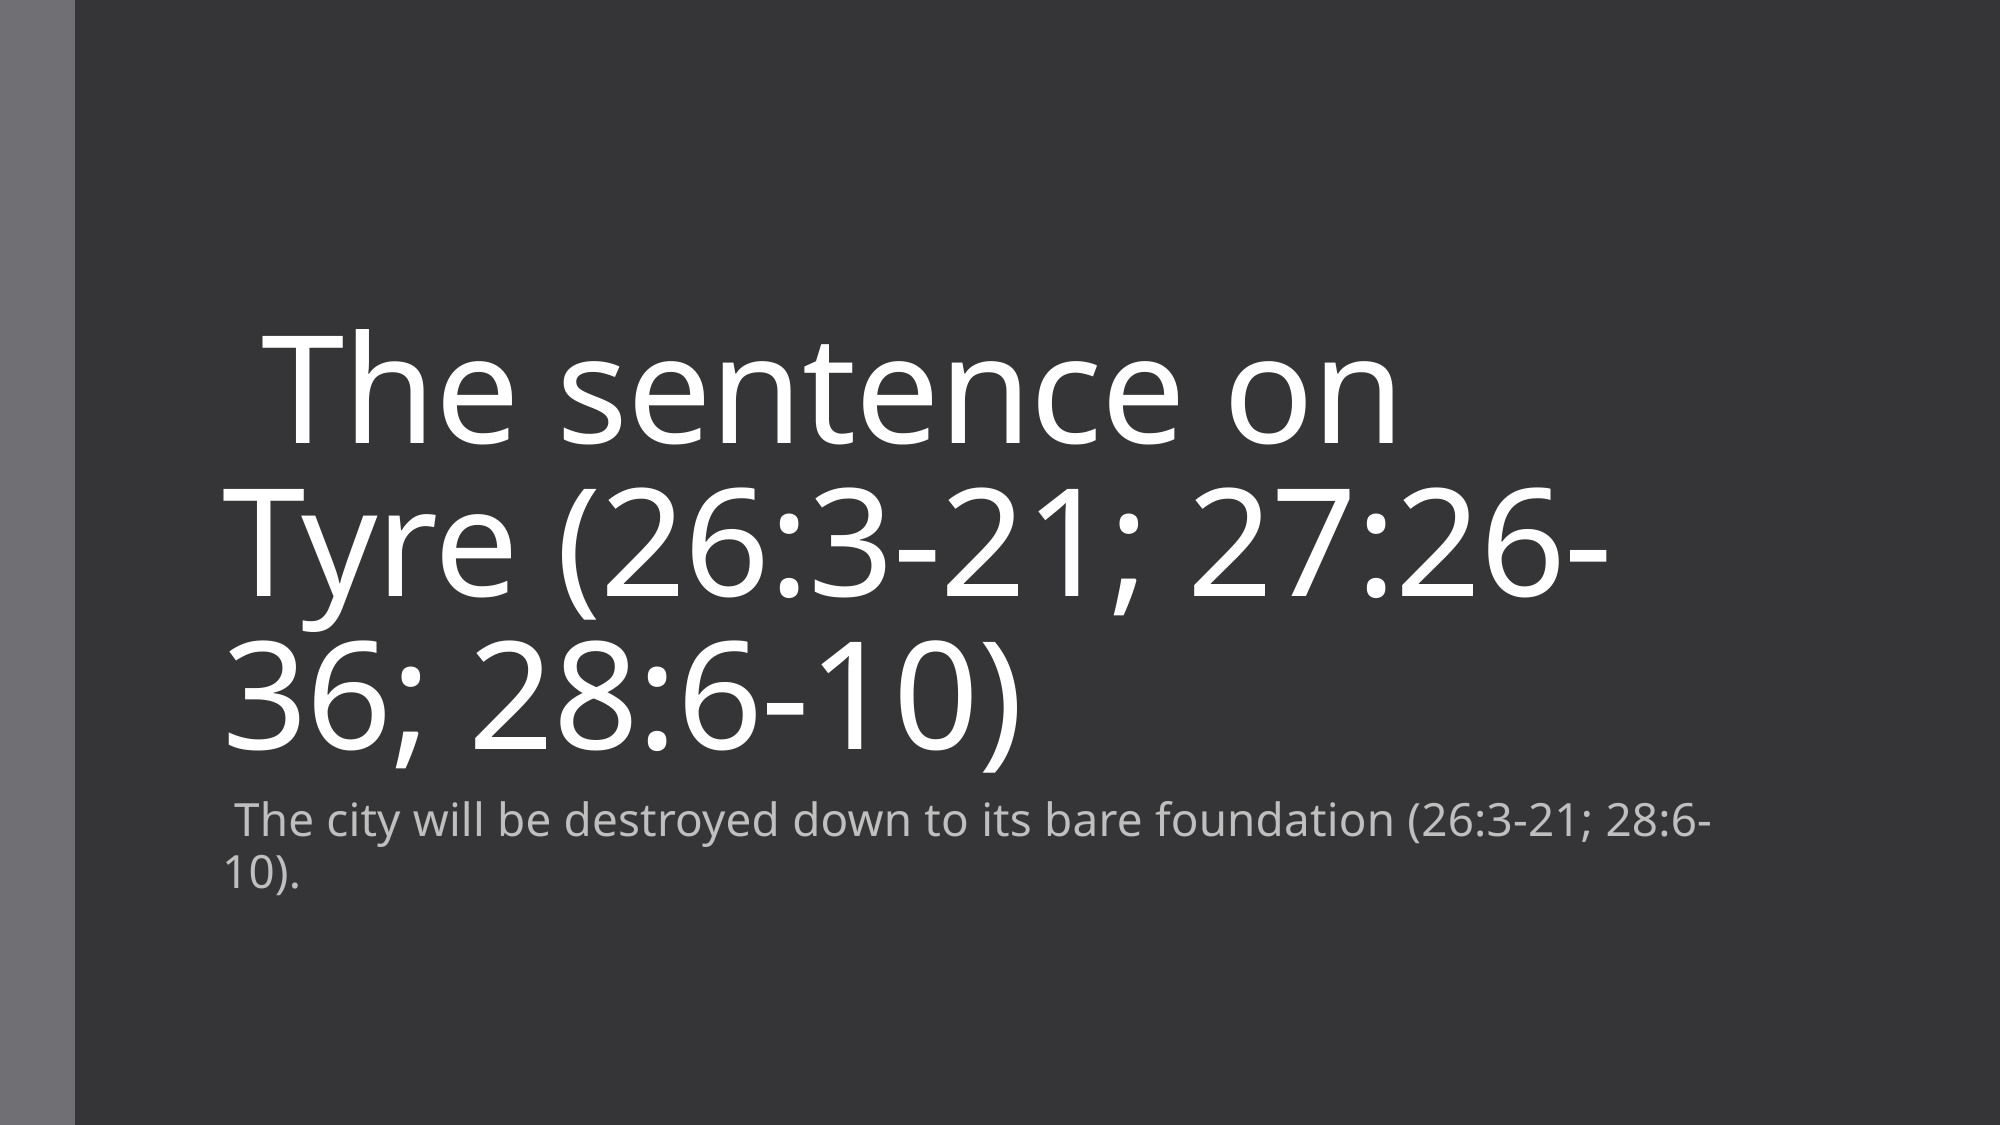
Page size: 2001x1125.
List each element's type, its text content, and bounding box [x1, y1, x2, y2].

title The sentence on Tyre (26:3-21; 27:26-36; 28:6-10) [206, 124, 1752, 787]
subtitle The city will be destroyed down to its bare foundation (26:3-21; 28:6-10). [206, 787, 1752, 1066]
